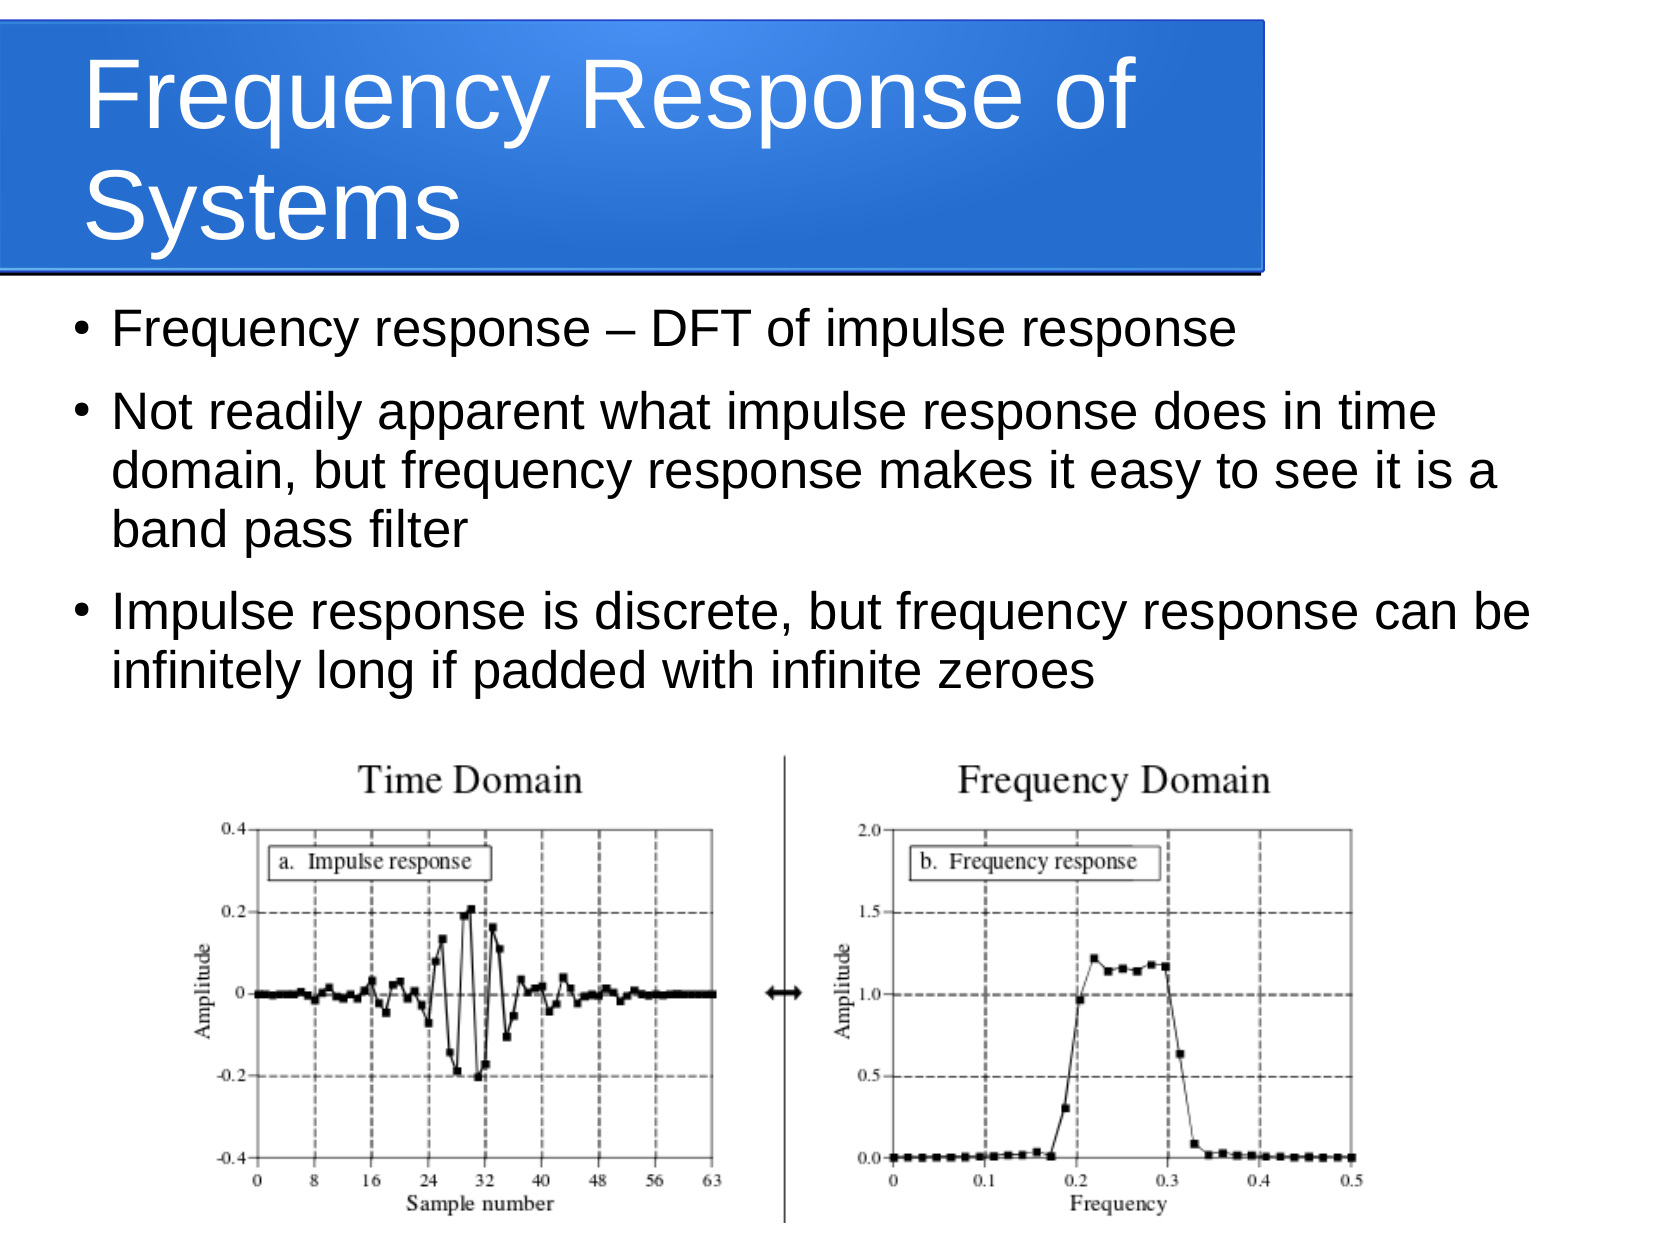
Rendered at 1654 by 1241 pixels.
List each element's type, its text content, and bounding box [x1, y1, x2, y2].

list Frequency response – DFT of impulse response Not readily apparent what impulse response does in time domain, but frequency response makes it easy to see it is a band pass filter Impulse response is discrete, but frequency response can be infinitely long if padded with infinite zeroes [59, 299, 1581, 704]
title Frequency Response of Systems [82, 38, 1235, 261]
picture [160, 745, 1398, 1223]
